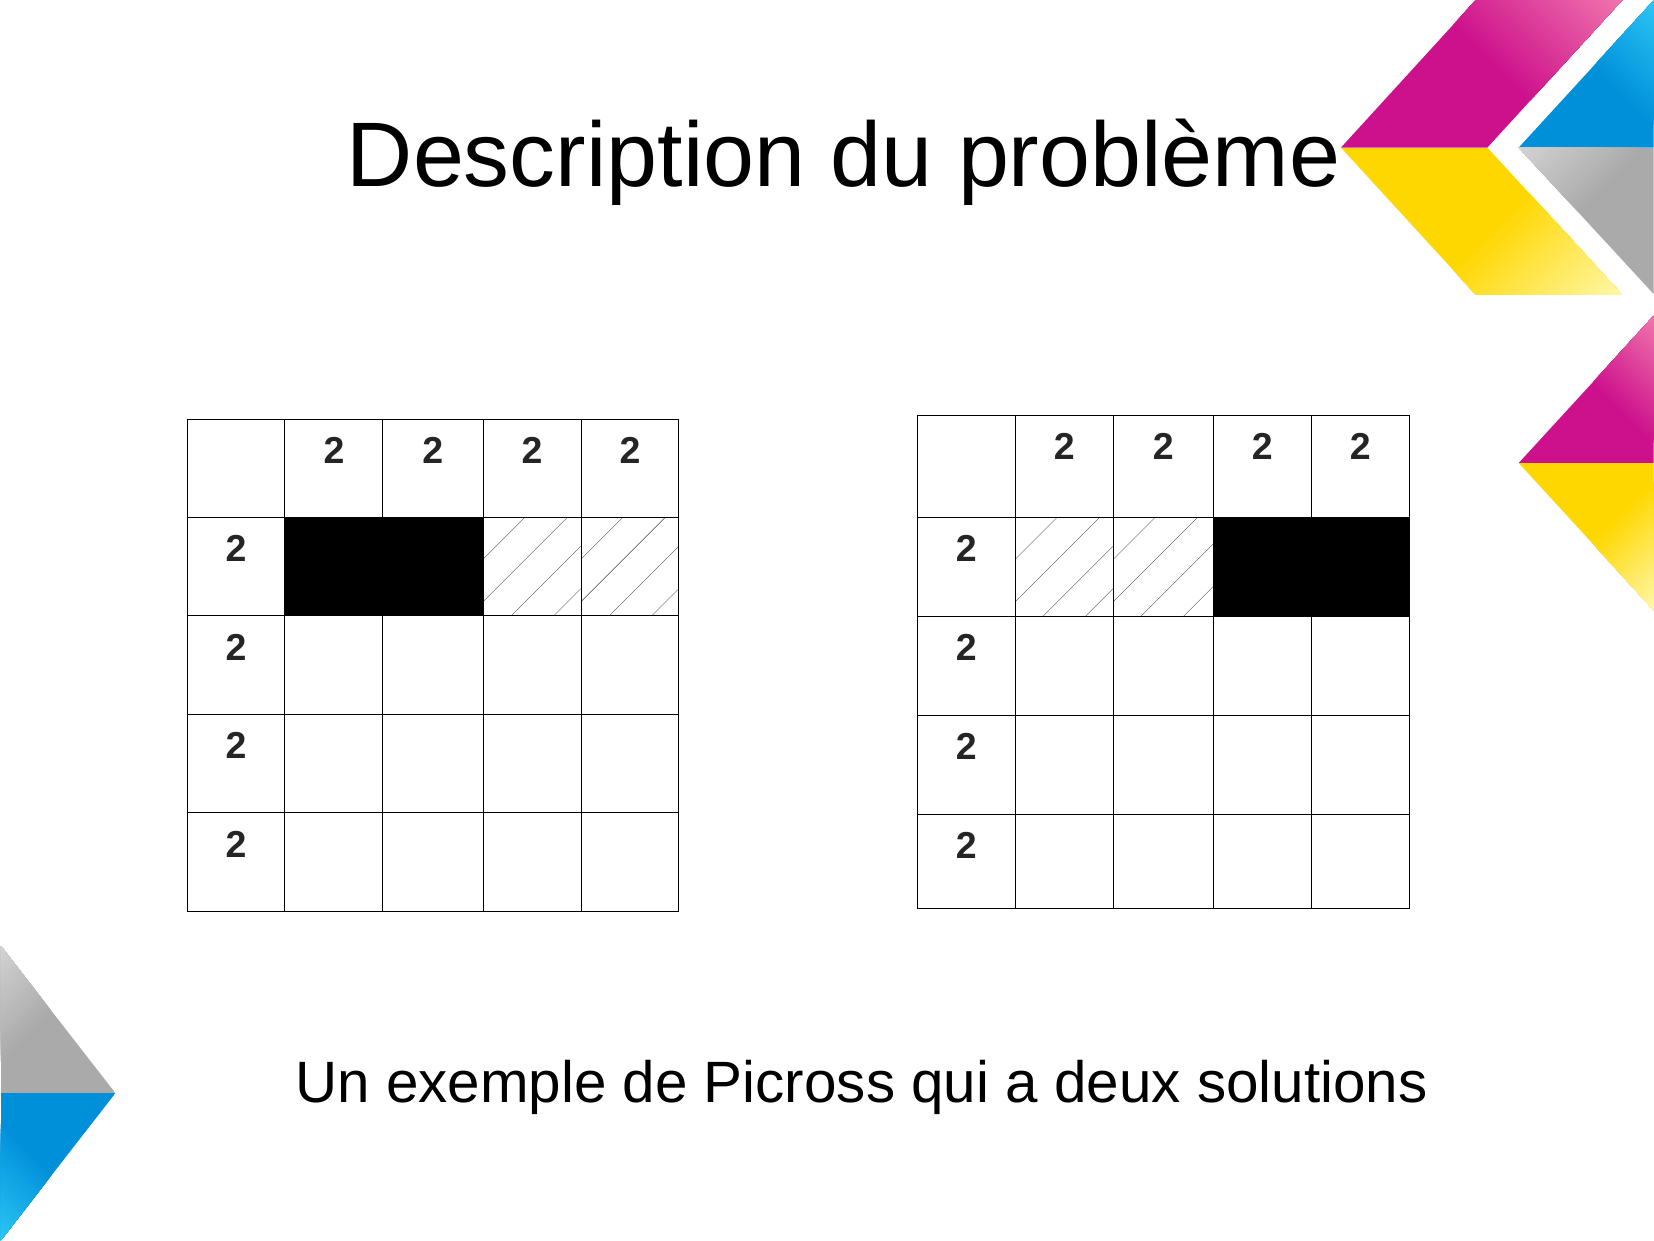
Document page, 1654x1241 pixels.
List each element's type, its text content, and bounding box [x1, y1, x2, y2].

table_header [918, 416, 1015, 517]
table_cell [1016, 518, 1113, 616]
table_cell [582, 813, 678, 911]
table_cell 2 [188, 518, 284, 615]
table_cell 2 [918, 815, 1015, 908]
table_cell [383, 518, 483, 615]
table_cell 2 [918, 716, 1015, 814]
table_cell [1114, 716, 1213, 814]
table_header 2 [383, 420, 483, 517]
table_cell [1312, 518, 1409, 616]
table_header 2 [1114, 416, 1213, 517]
table_cell [484, 616, 581, 714]
table_cell [285, 616, 382, 714]
table_cell 2 [188, 616, 284, 714]
table_header 2 [1214, 416, 1311, 517]
table_cell [1114, 617, 1213, 715]
table_cell [582, 715, 678, 812]
text_box Un exemple de Picross qui a deux solutions [271, 1039, 1453, 1120]
table_header 2 [582, 420, 678, 517]
table_cell 2 [188, 813, 284, 911]
table_cell [1312, 617, 1409, 715]
table_cell [582, 518, 678, 615]
table_cell [285, 518, 382, 615]
table_cell [1016, 617, 1113, 715]
table_cell [383, 616, 483, 714]
table_cell [285, 813, 382, 911]
table_cell [1214, 716, 1311, 814]
table_cell [484, 518, 581, 615]
table_cell [1214, 617, 1311, 715]
table_header 2 [285, 420, 382, 517]
table_cell [285, 715, 382, 812]
table_cell 2 [918, 518, 1015, 616]
table_header 2 [1312, 416, 1409, 517]
table_cell [582, 616, 678, 714]
table_cell [1312, 815, 1409, 908]
table_cell [484, 813, 581, 911]
title Description du problème [82, 49, 1571, 257]
table_cell [1114, 518, 1213, 616]
table_cell 2 [918, 617, 1015, 715]
table_header 2 [1016, 416, 1113, 517]
table_header 2 [484, 420, 581, 517]
table_cell [1214, 518, 1311, 616]
table_cell [383, 813, 483, 911]
table_cell 2 [188, 715, 284, 812]
table_cell [1016, 815, 1113, 908]
table_cell [1114, 815, 1213, 908]
table_cell [1214, 815, 1311, 908]
table_cell [484, 715, 581, 812]
table_cell [383, 715, 483, 812]
table_header [188, 420, 284, 517]
table_cell [1312, 716, 1409, 814]
table_cell [1016, 716, 1113, 814]
